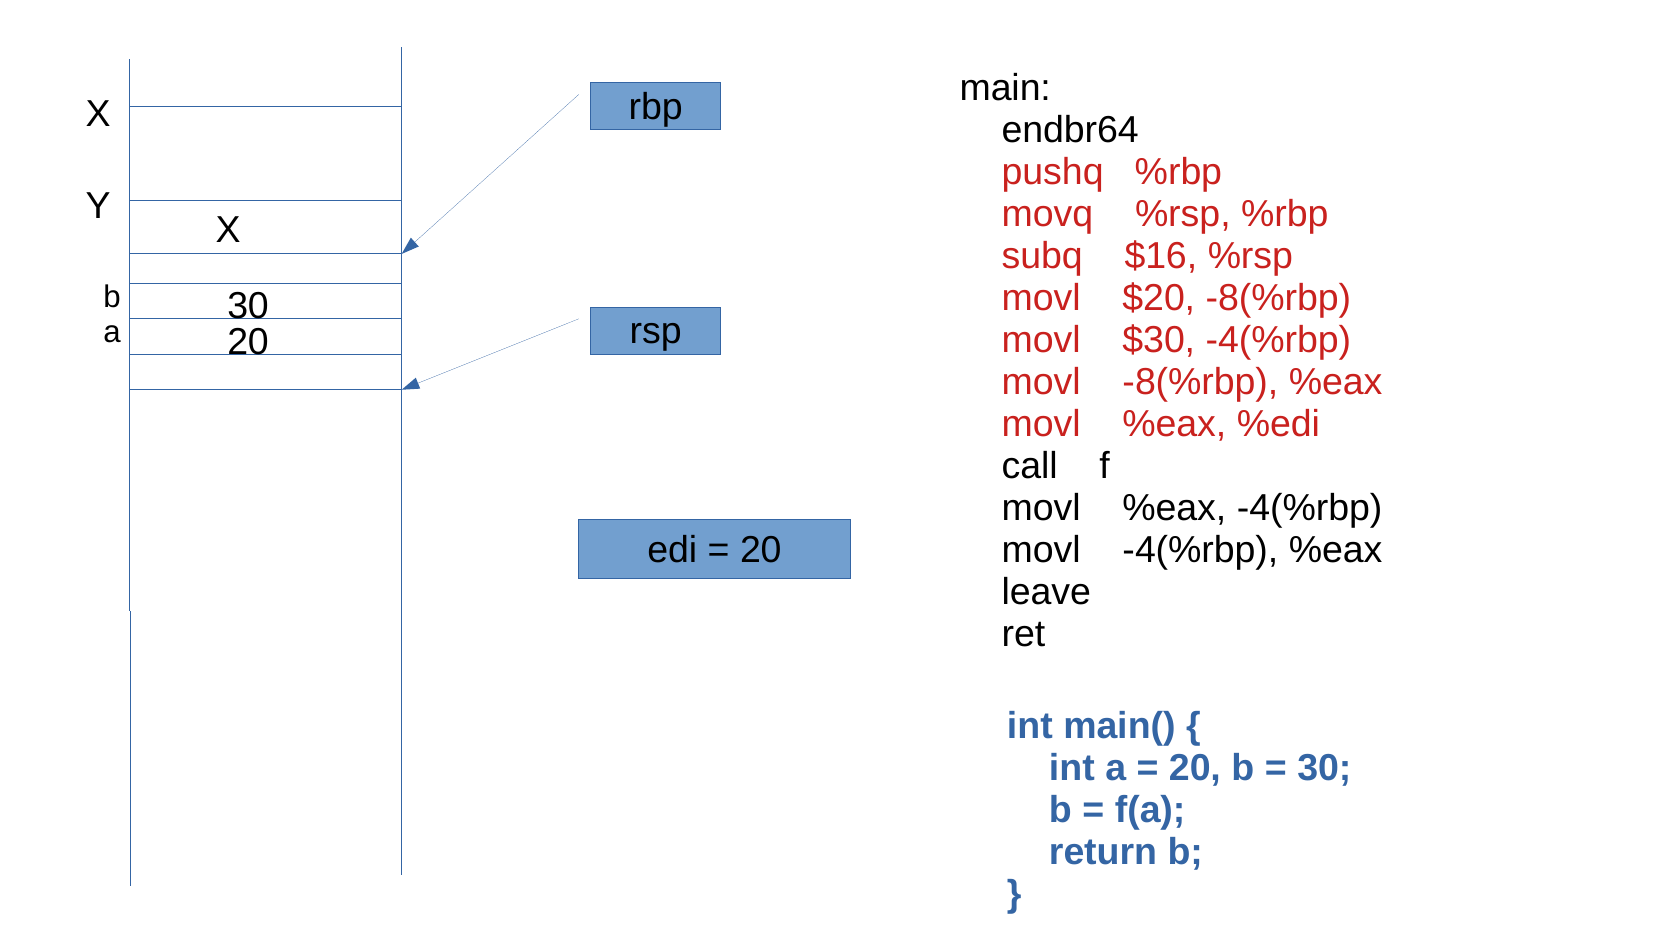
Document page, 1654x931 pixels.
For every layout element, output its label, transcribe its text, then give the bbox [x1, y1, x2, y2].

text_box rbp [590, 82, 721, 130]
text_box main: endbr64 pushq %rbp movq %rsp, %rbp subq $16, %rsp movl $20, -8(%rbp) movl $30, -4(%rbp) movl -8(%rbp), %eax movl %eax, %edi call f movl %eax, -4(%rbp) movl -4(%rbp), %eax leave ret [944, 59, 1607, 662]
text_box Y [70, 177, 190, 234]
text_box X [200, 200, 319, 253]
text_box b a [88, 271, 148, 356]
text_box X [70, 84, 190, 142]
text_box 20 [212, 335, 296, 370]
text_box int main() { int a = 20, b = 30; b = f(a); return b; } [992, 696, 1446, 922]
text_box 30 [212, 277, 296, 335]
text_box X [200, 254, 319, 258]
text_box rsp [590, 307, 721, 355]
text_box edi = 20 [578, 519, 851, 579]
